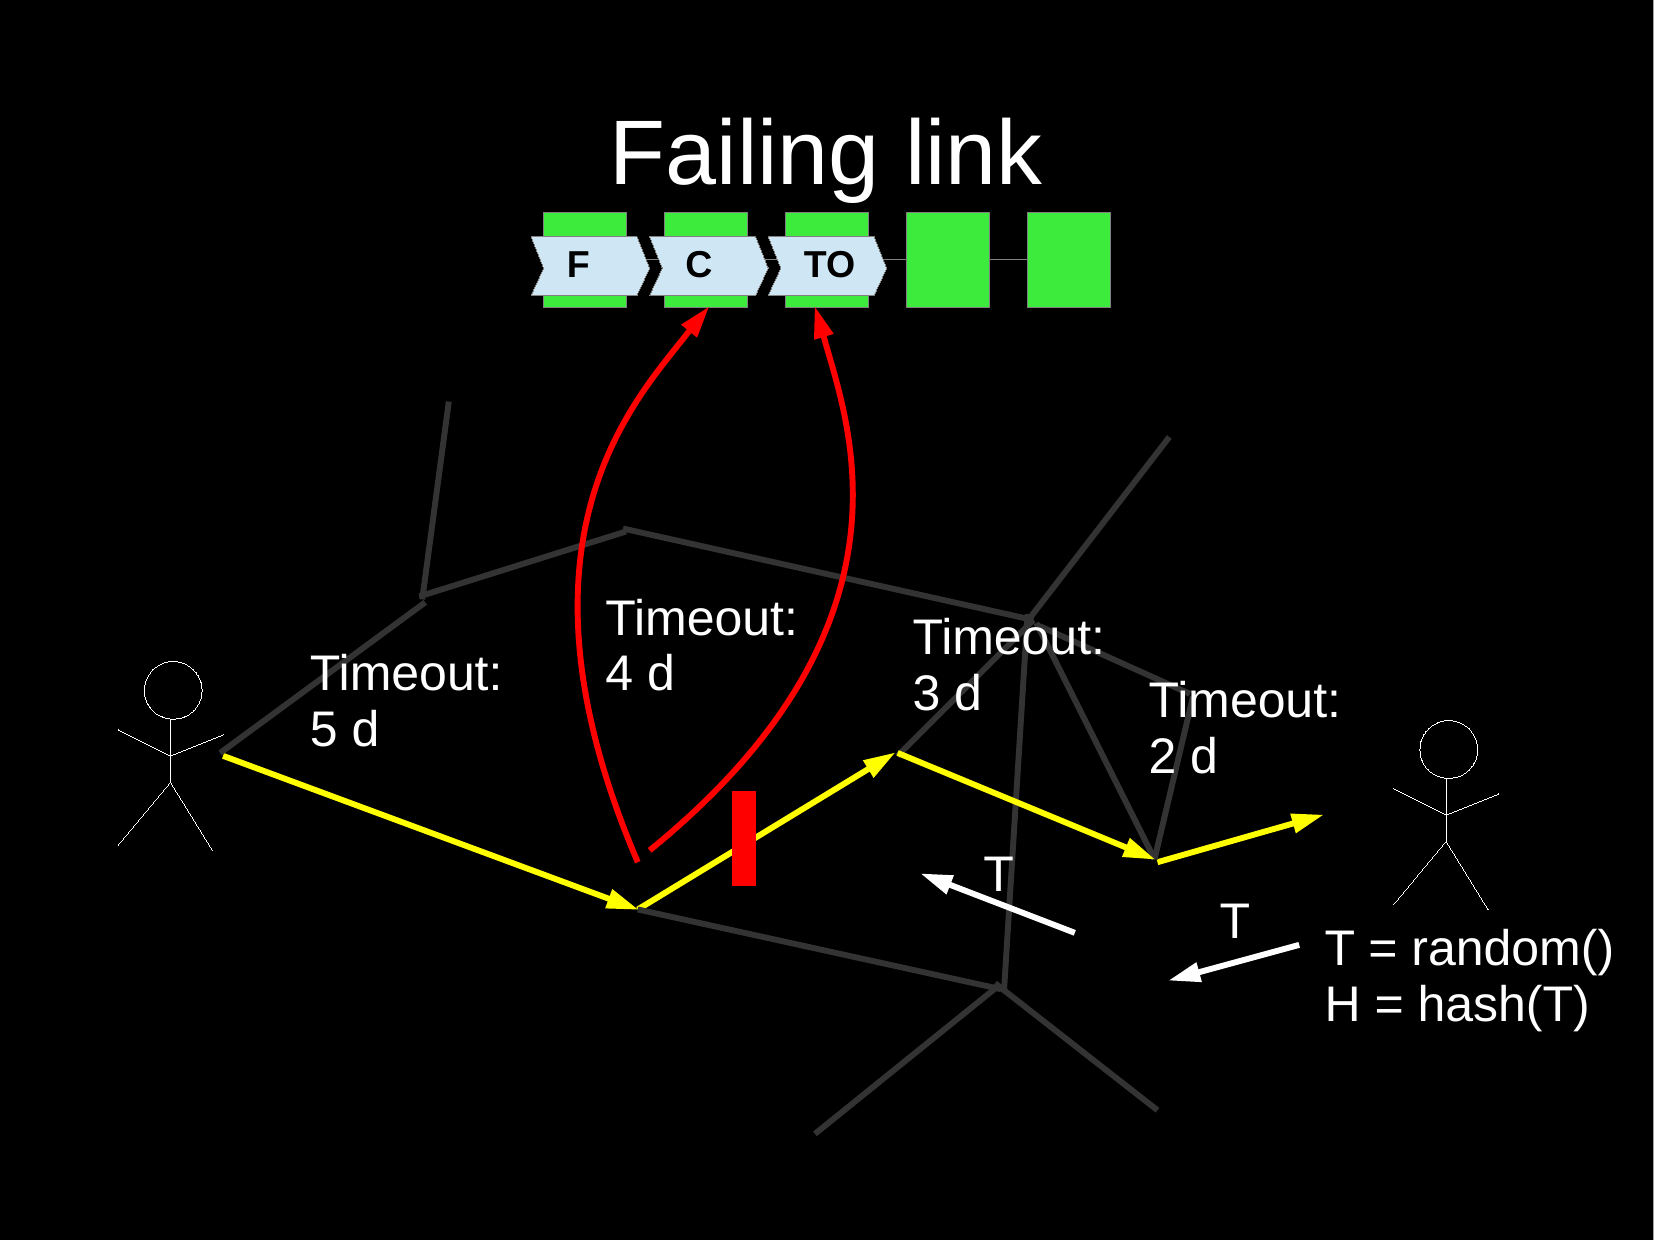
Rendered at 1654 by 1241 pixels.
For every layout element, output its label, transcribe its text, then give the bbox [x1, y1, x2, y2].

text_box T = random() H = hash(T) [1309, 913, 1630, 1040]
text_box Timeout: 5 d [295, 637, 532, 765]
text_box Timeout: 2 d [1133, 665, 1371, 792]
title Failing link [82, 49, 1571, 257]
text_box [1027, 212, 1111, 308]
text_box T [968, 838, 1075, 909]
text_box TO [768, 236, 887, 296]
text_box Timeout: 4 d [590, 582, 827, 709]
text_box [785, 212, 869, 236]
text_box [543, 212, 627, 236]
text_box [543, 296, 627, 308]
text_box [664, 212, 748, 236]
text_box [785, 296, 869, 308]
text_box Timeout: 3 d [897, 602, 1134, 729]
text_box T [1204, 885, 1300, 981]
text_box F [531, 236, 650, 296]
text_box [906, 212, 990, 308]
text_box [664, 296, 748, 308]
text_box C [649, 236, 769, 296]
